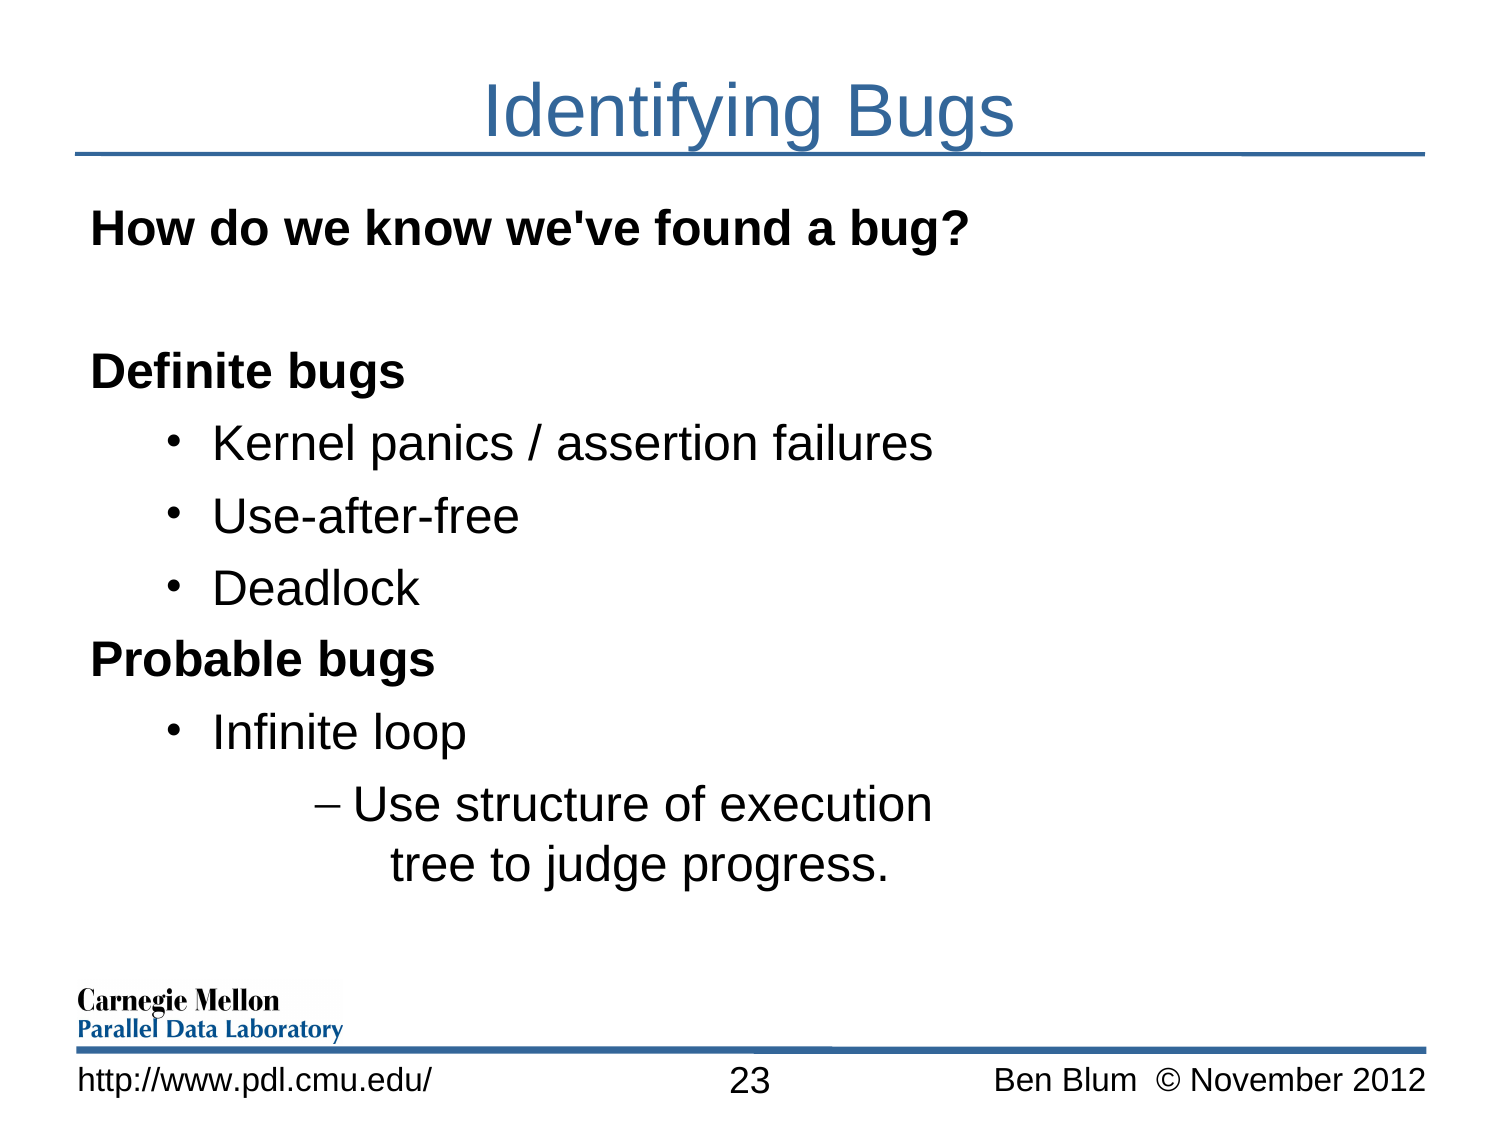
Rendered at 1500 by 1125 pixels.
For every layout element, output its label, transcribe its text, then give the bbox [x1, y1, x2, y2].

title Identifying Bugs [112, 50, 1388, 163]
picture [77, 979, 343, 1044]
list How do we know we've found a bug? Definite bugs Kernel panics / assertion failures Use-after-free Deadlock Probable bugs Infinite loop Use structure of execution tree to judge progress. [75, 187, 1426, 900]
